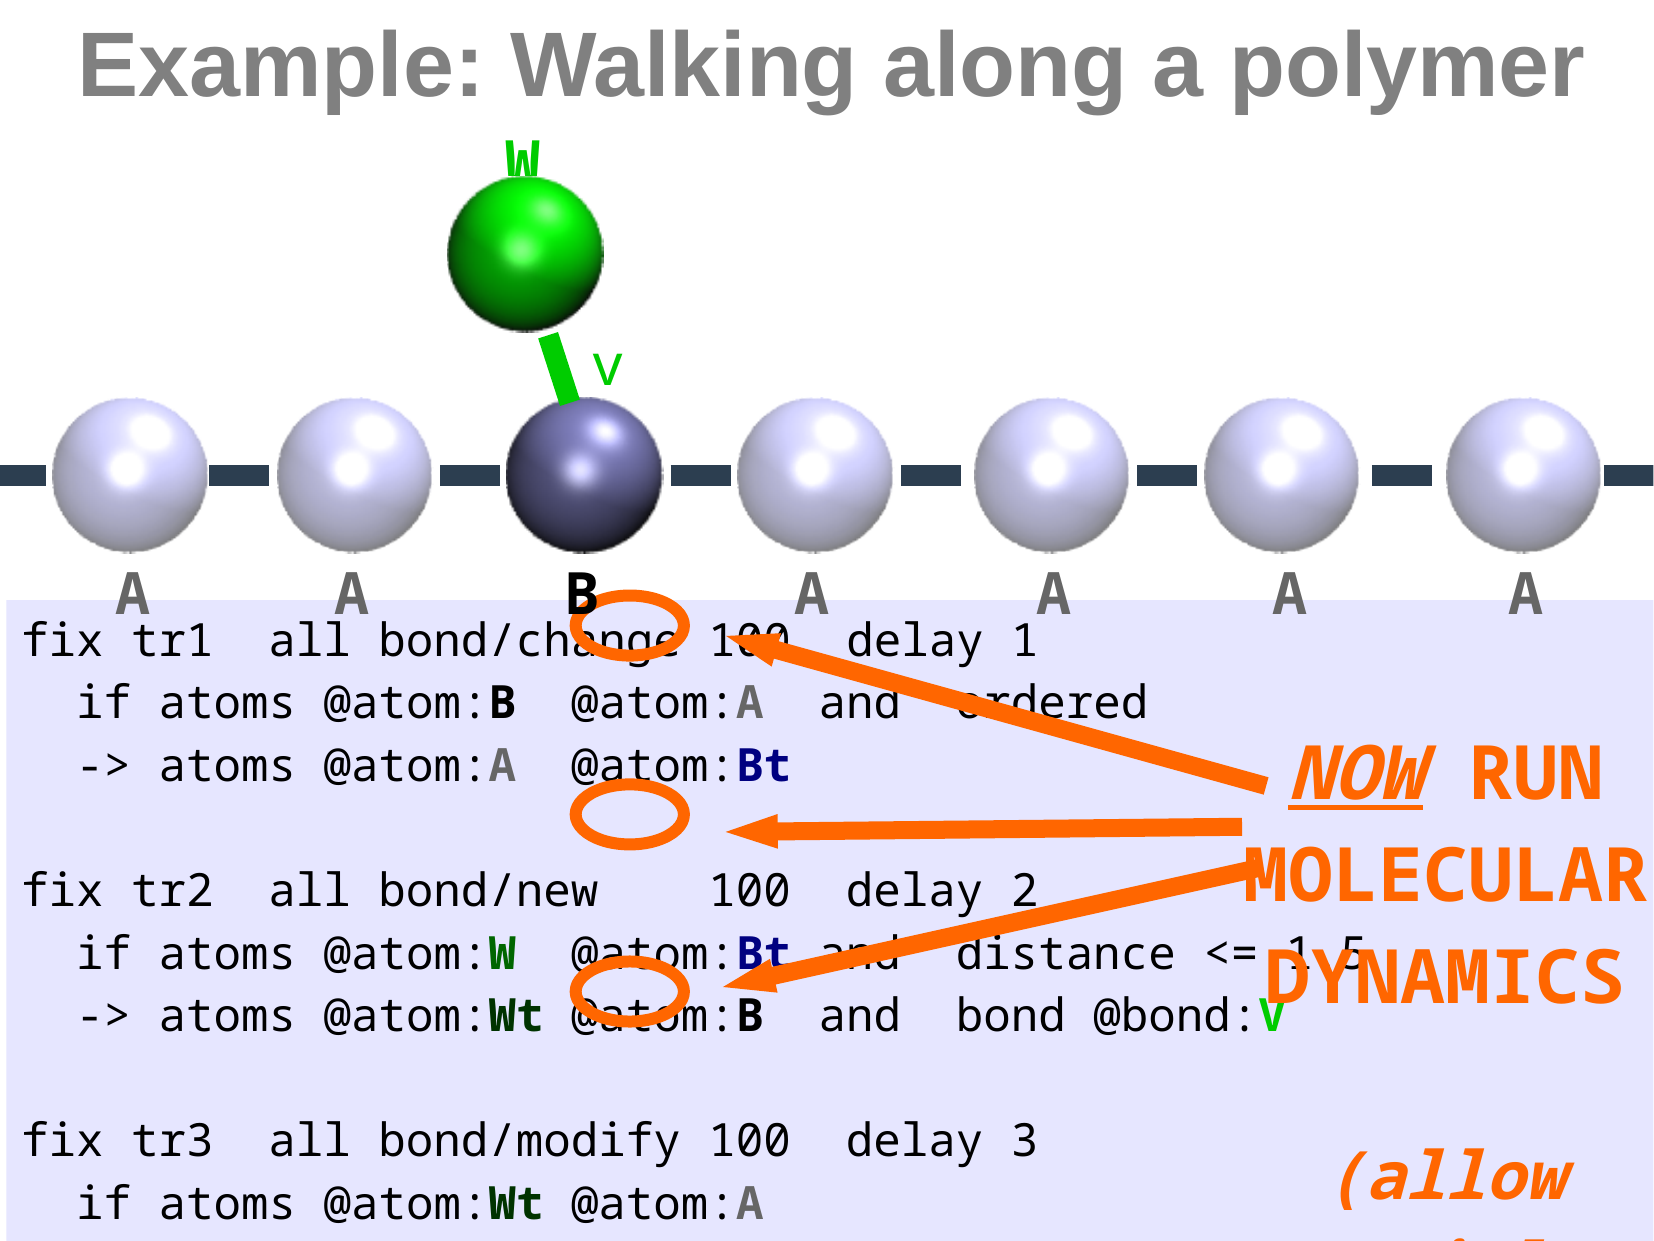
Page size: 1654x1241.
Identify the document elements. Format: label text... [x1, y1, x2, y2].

text_box A [59, 545, 207, 619]
picture [737, 397, 895, 554]
text_box v [534, 315, 682, 399]
picture [52, 397, 210, 554]
picture [1204, 397, 1361, 554]
picture [506, 397, 664, 554]
text_box A [278, 545, 426, 619]
text_box fix tr1 all bond/change 100 delay 1 if atoms @atom:B @atom:A and ordered -> atoms @atom:A @atom:Bt fix tr2 all bond/new 100 delay 2 if atoms @atom:W @atom:Bt and distance <= 1.5 -> atoms @atom:Wt @atom:B and bond @bond:V fix tr3 all bond/modify 100 delay 3 if atoms @atom:Wt @atom:A -> atoms @atom:W @atom:A and bond BREAK [6, 600, 1654, 1241]
text_box A [1216, 545, 1364, 619]
text_box A [1453, 545, 1600, 619]
text_box A [980, 545, 1128, 619]
text_box W [449, 113, 597, 176]
picture [447, 176, 604, 333]
text_box A [738, 545, 886, 619]
title Example: Walking along a polymer [0, 0, 1654, 168]
picture [277, 397, 434, 554]
text_box NOW RUN MOLECULAR DYNAMICS (allow particles to move) [1221, 711, 1654, 1227]
picture [974, 397, 1131, 554]
picture [1446, 397, 1603, 554]
text_box B [508, 545, 655, 619]
